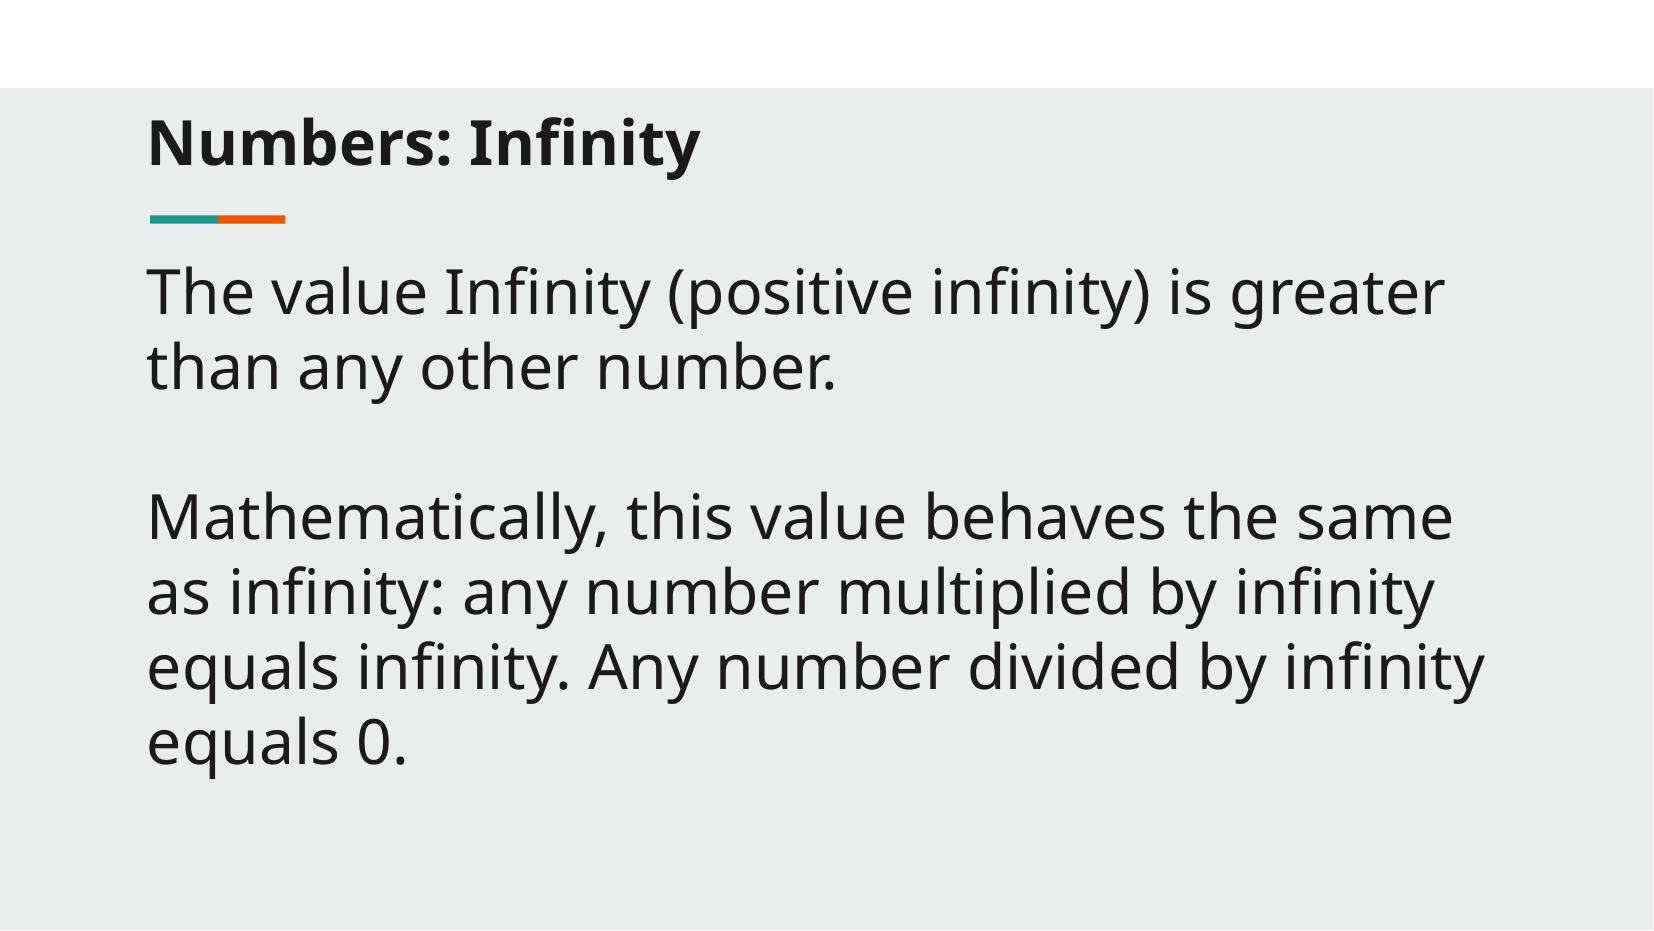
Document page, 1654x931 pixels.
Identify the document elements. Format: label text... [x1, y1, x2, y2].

title Numbers: Infinity The value Infinity (positive infinity) is greater than any other number. Mathematically, this value behaves the same as infinity: any number multiplied by infinity equals infinity. Any number divided by infinity equals 0. [131, 87, 1523, 871]
